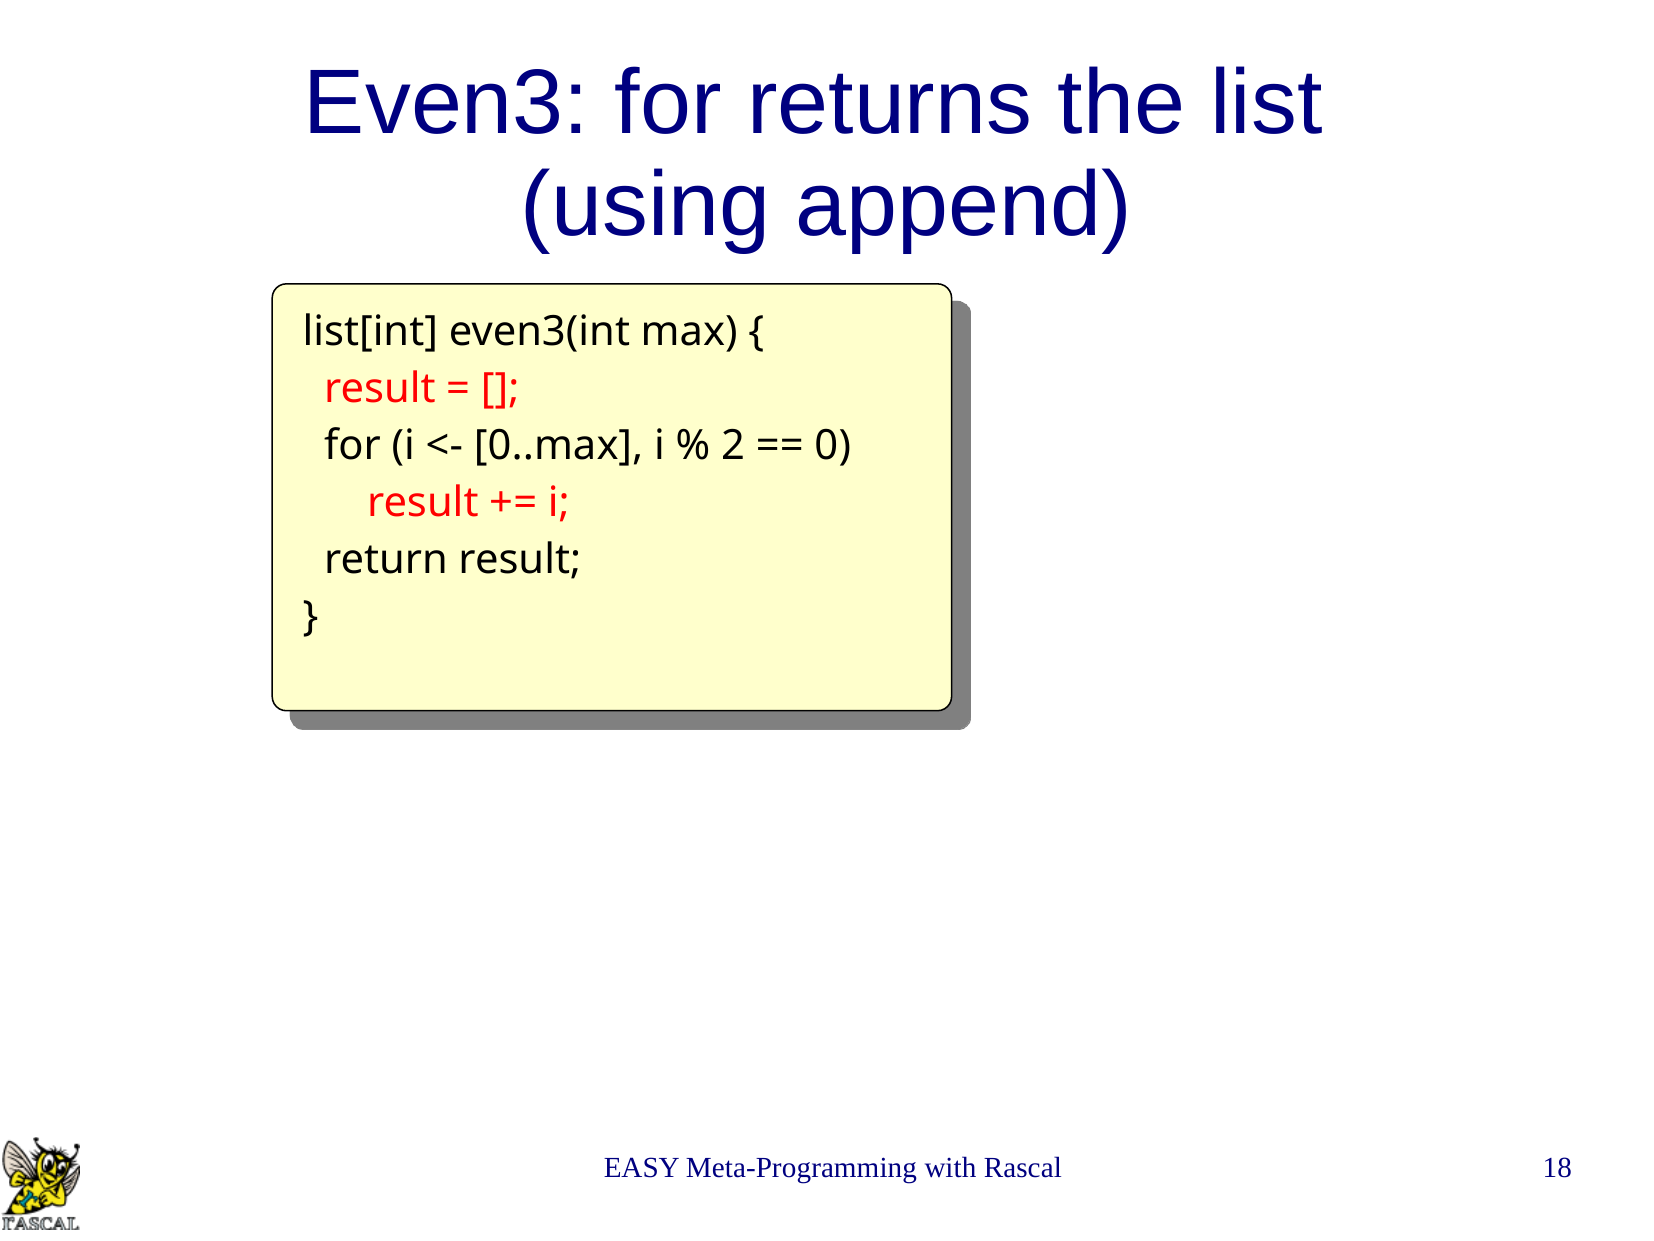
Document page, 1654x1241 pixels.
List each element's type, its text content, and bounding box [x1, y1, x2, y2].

text_box list[int] even3(int max) { result = []; for (i <- [0..max], i % 2 == 0) result += i; return result; } [287, 293, 1238, 658]
picture [1, 1137, 80, 1230]
text_box [272, 283, 952, 711]
title Even3: for returns the list (using append) [82, 49, 1571, 257]
